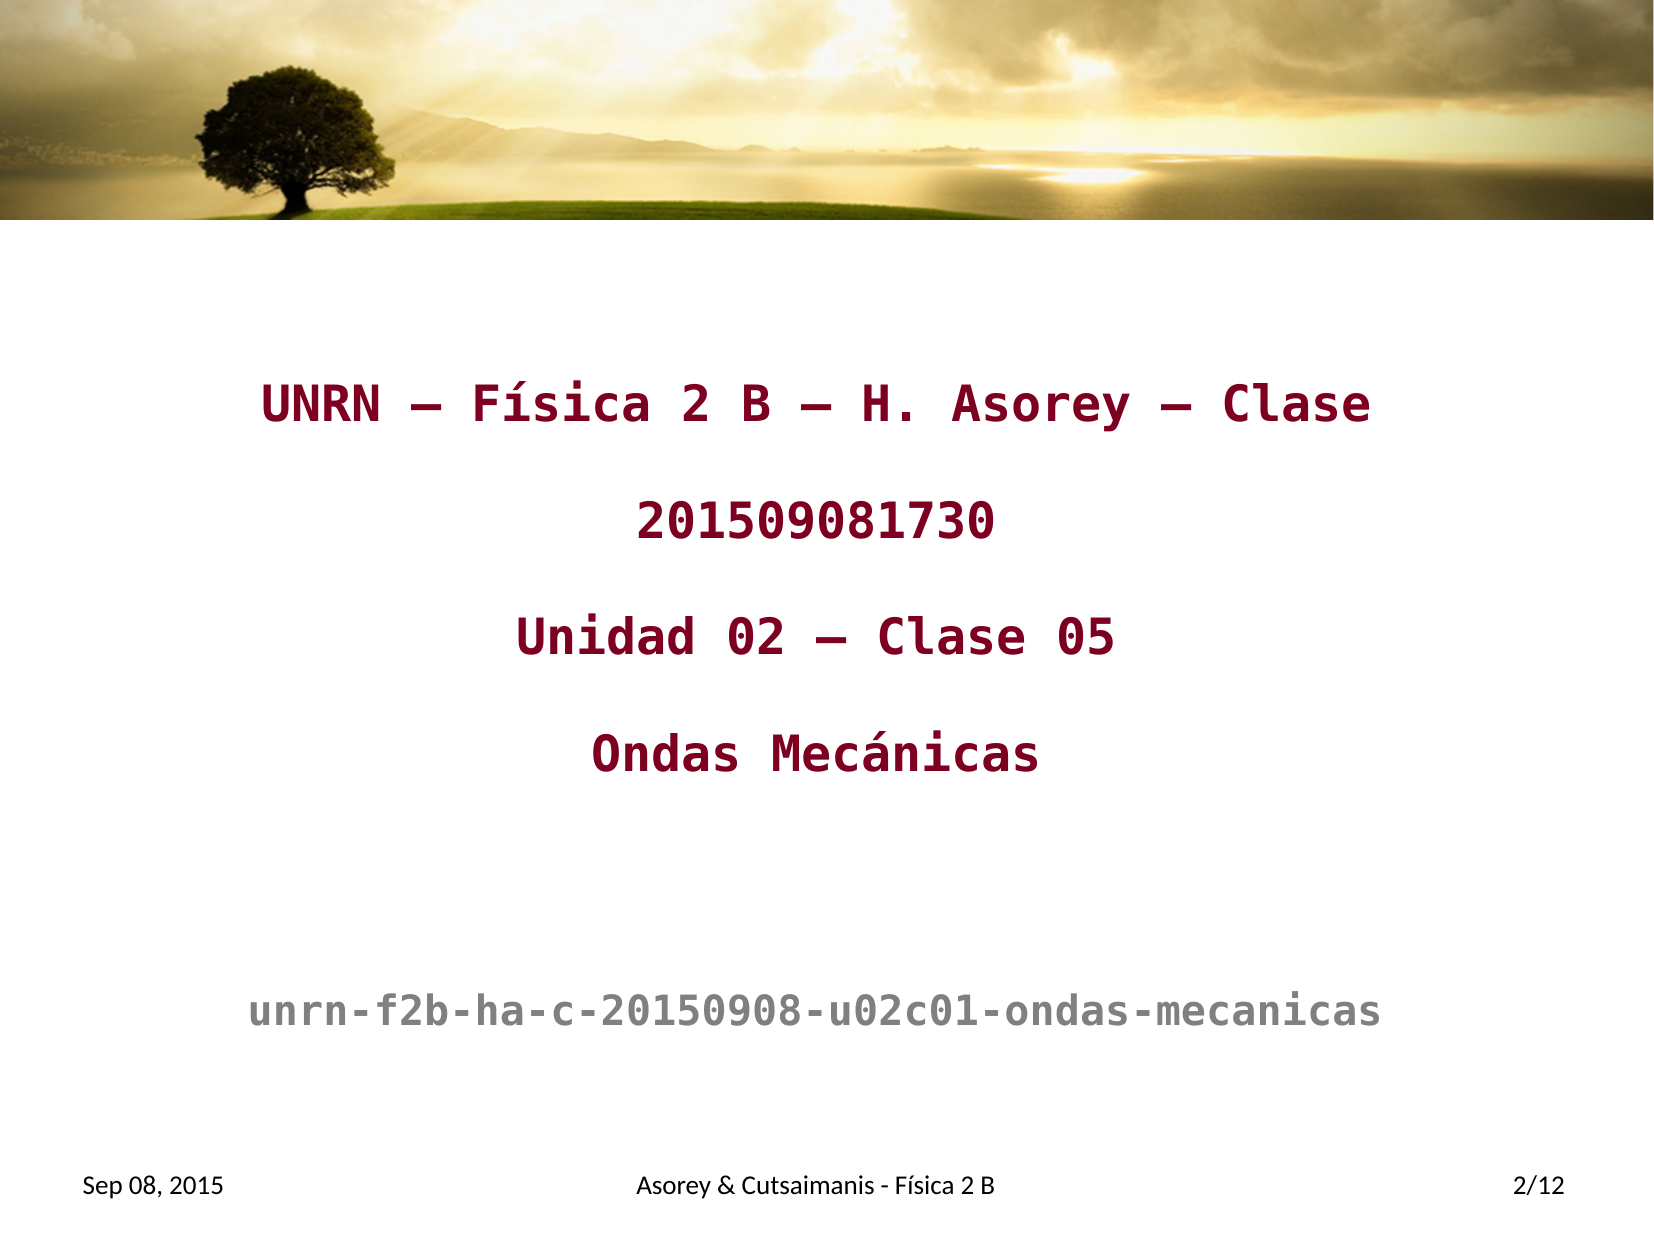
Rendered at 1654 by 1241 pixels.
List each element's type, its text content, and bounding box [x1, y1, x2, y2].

picture [0, 0, 1654, 220]
subtitle UNRN – Física 2 B – H. Asorey – Clase 201509081730 Unidad 02 – Clase 05 Ondas Mecánicas unrn-f2b-ha-c-20150908-u02c01-ondas-mecanicas [71, 255, 1561, 1156]
